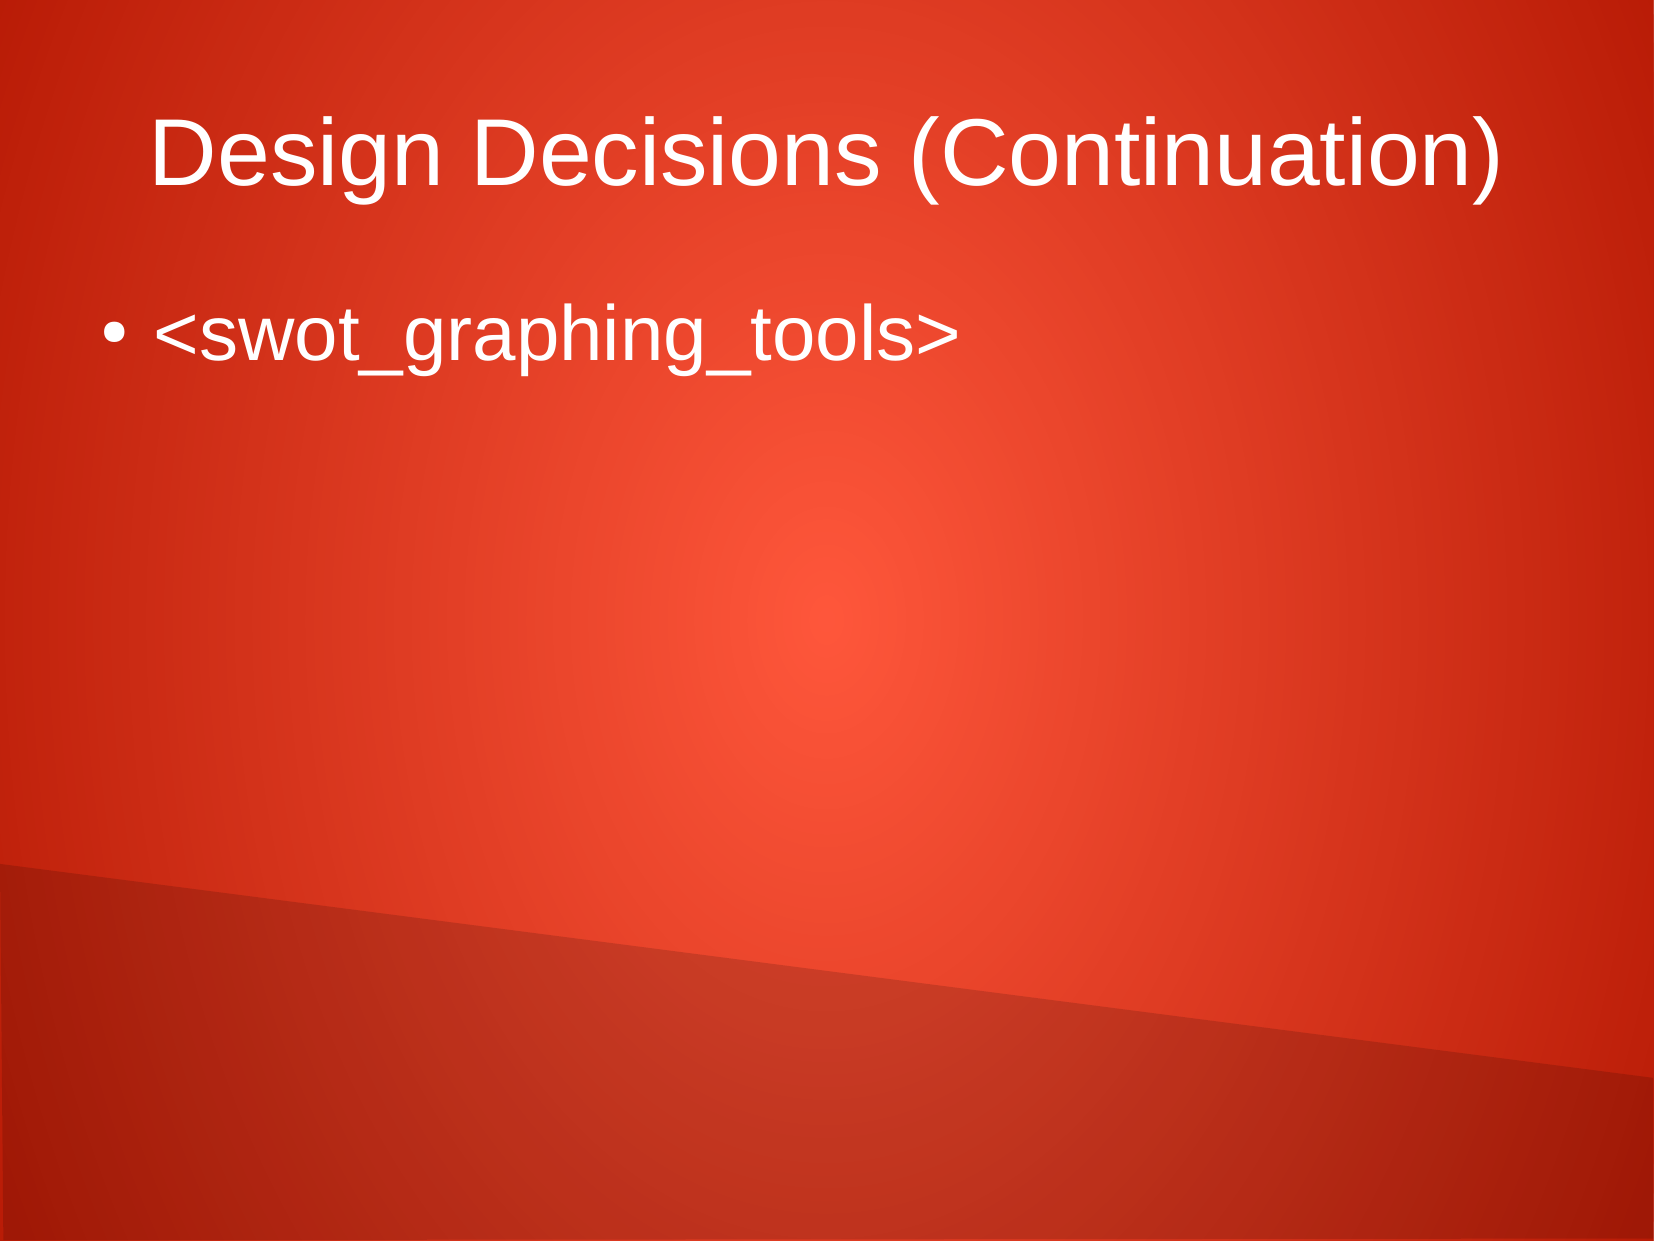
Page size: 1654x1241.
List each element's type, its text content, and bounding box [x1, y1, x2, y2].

title Design Decisions (Continuation) [82, 49, 1571, 257]
list <swot_graphing_tools> [82, 290, 1571, 1010]
